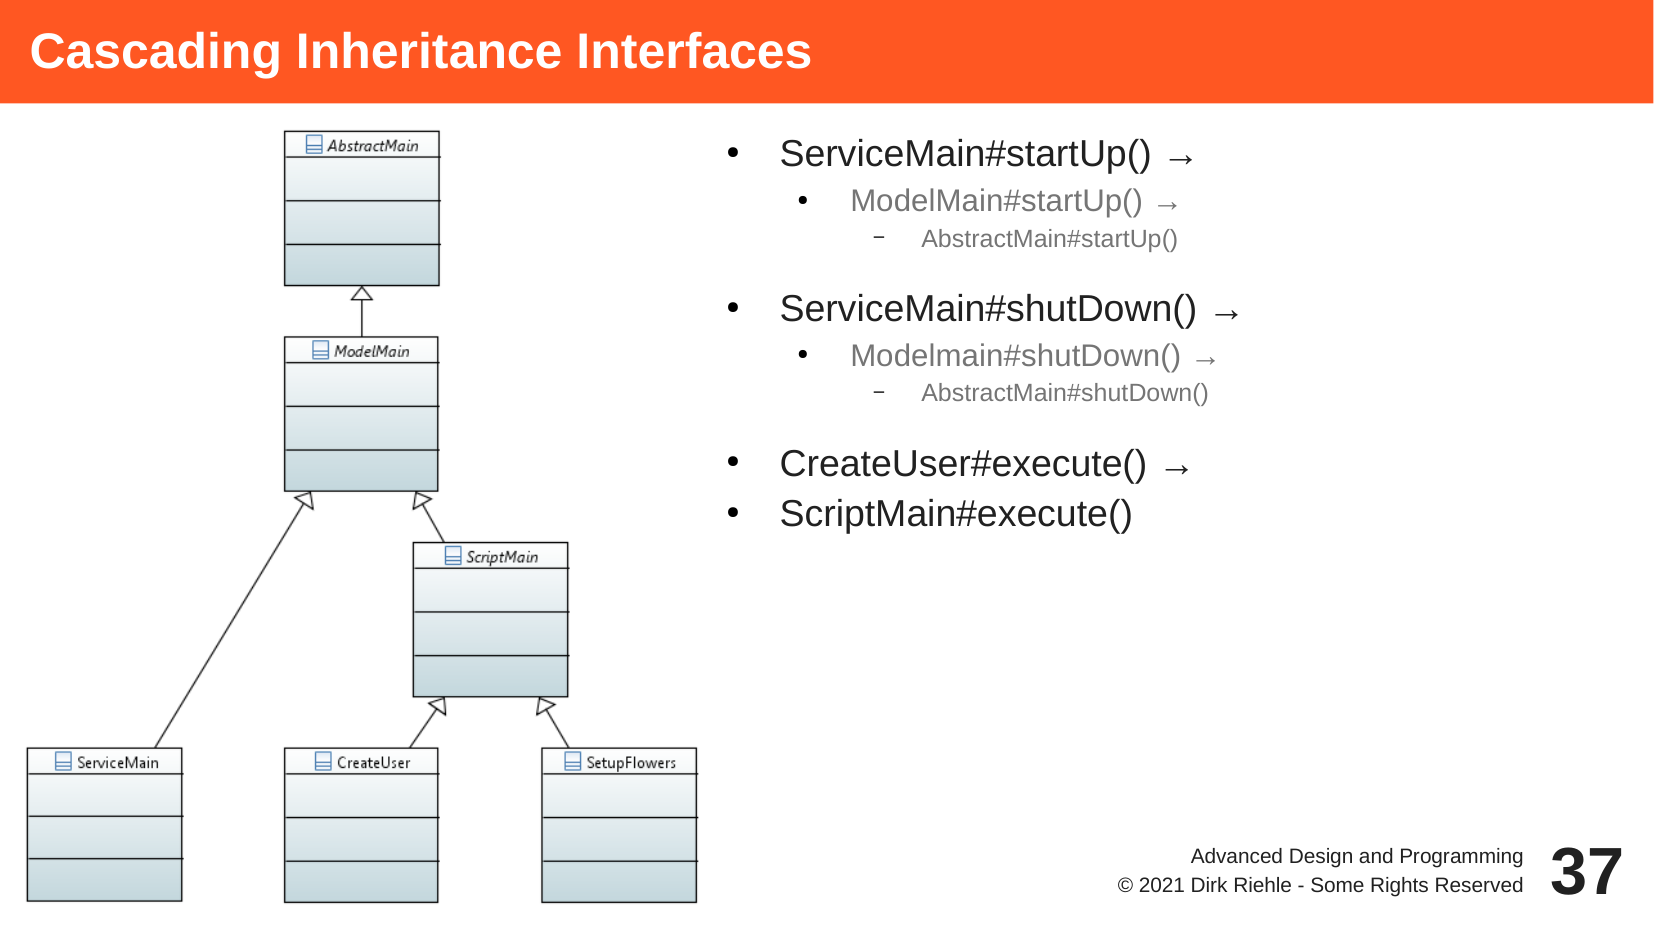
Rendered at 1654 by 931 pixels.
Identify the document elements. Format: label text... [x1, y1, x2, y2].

list ServiceMain#startUp() → ModelMain#startUp() → AbstractMain#startUp() ServiceMain#shutDown() → Modelmain#shutDown() → AbstractMain#shutDown() CreateUser#execute() → ScriptMain#execute() [708, 132, 1607, 813]
title Cascading Inheritance Interfaces [0, 0, 1654, 104]
picture [14, 118, 710, 916]
